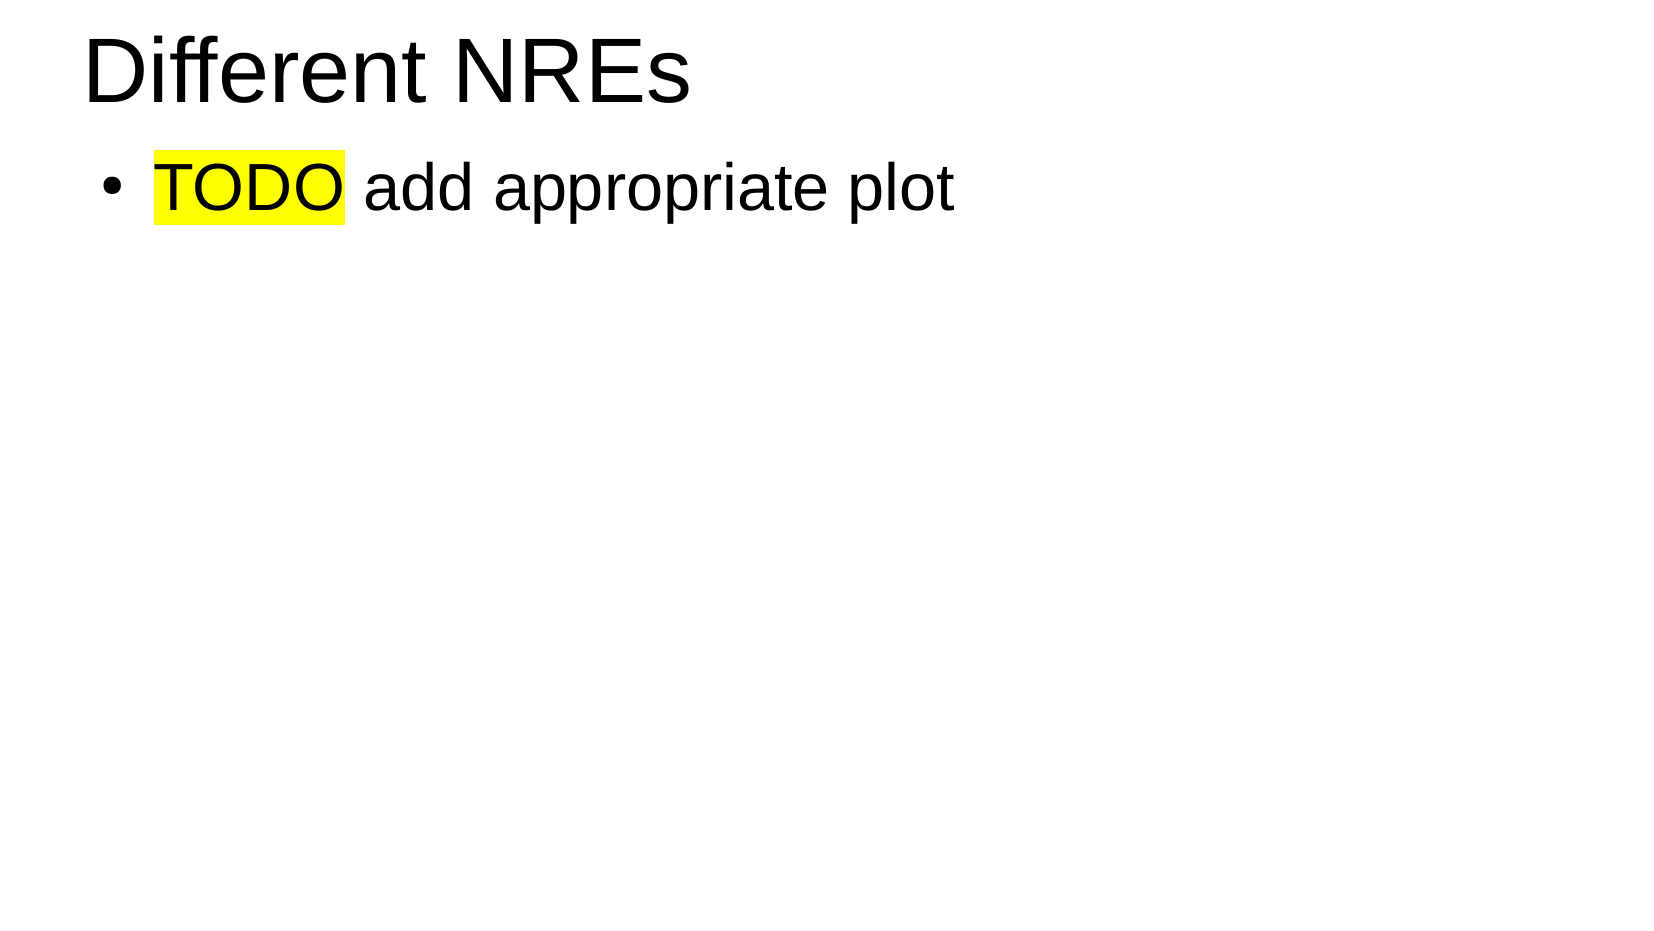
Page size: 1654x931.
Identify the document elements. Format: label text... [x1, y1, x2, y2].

list TODO add appropriate plot [82, 150, 1571, 886]
title Different NREs [82, 19, 1571, 123]
